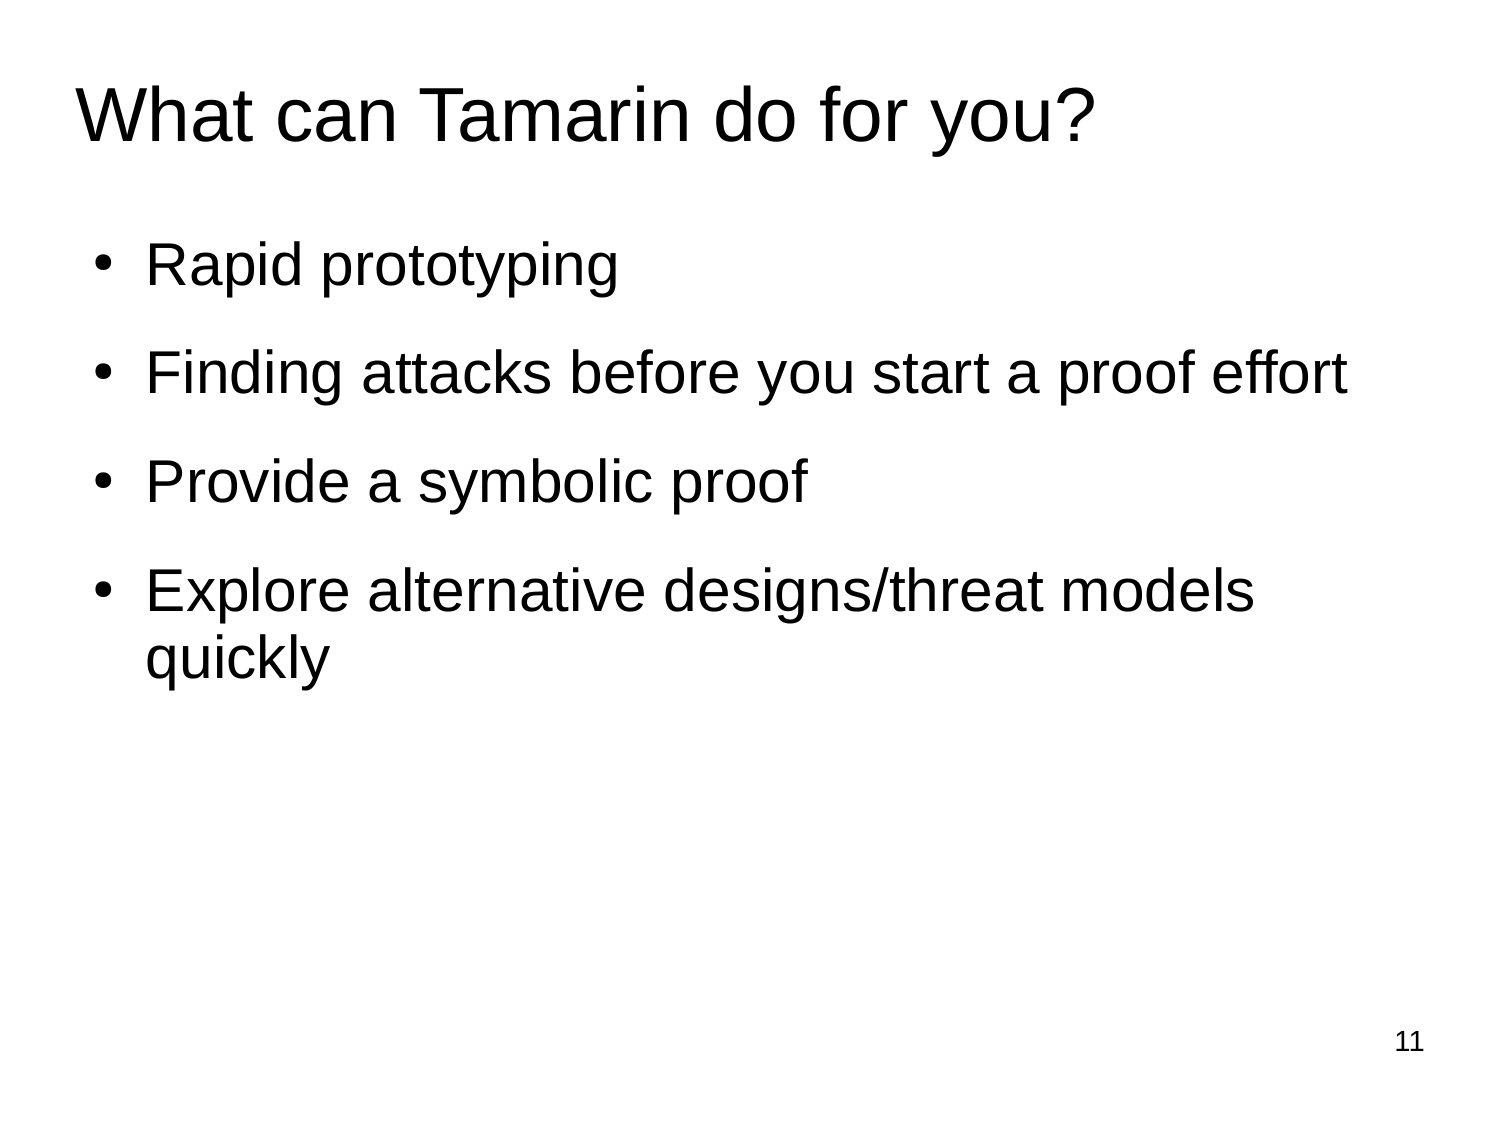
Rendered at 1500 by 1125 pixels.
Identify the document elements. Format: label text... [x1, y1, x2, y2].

title What can Tamarin do for you? [75, 44, 1425, 185]
list Rapid prototyping Finding attacks before you start a proof effort Provide a symbolic proof Explore alternative designs/threat models quickly [75, 230, 1425, 1014]
